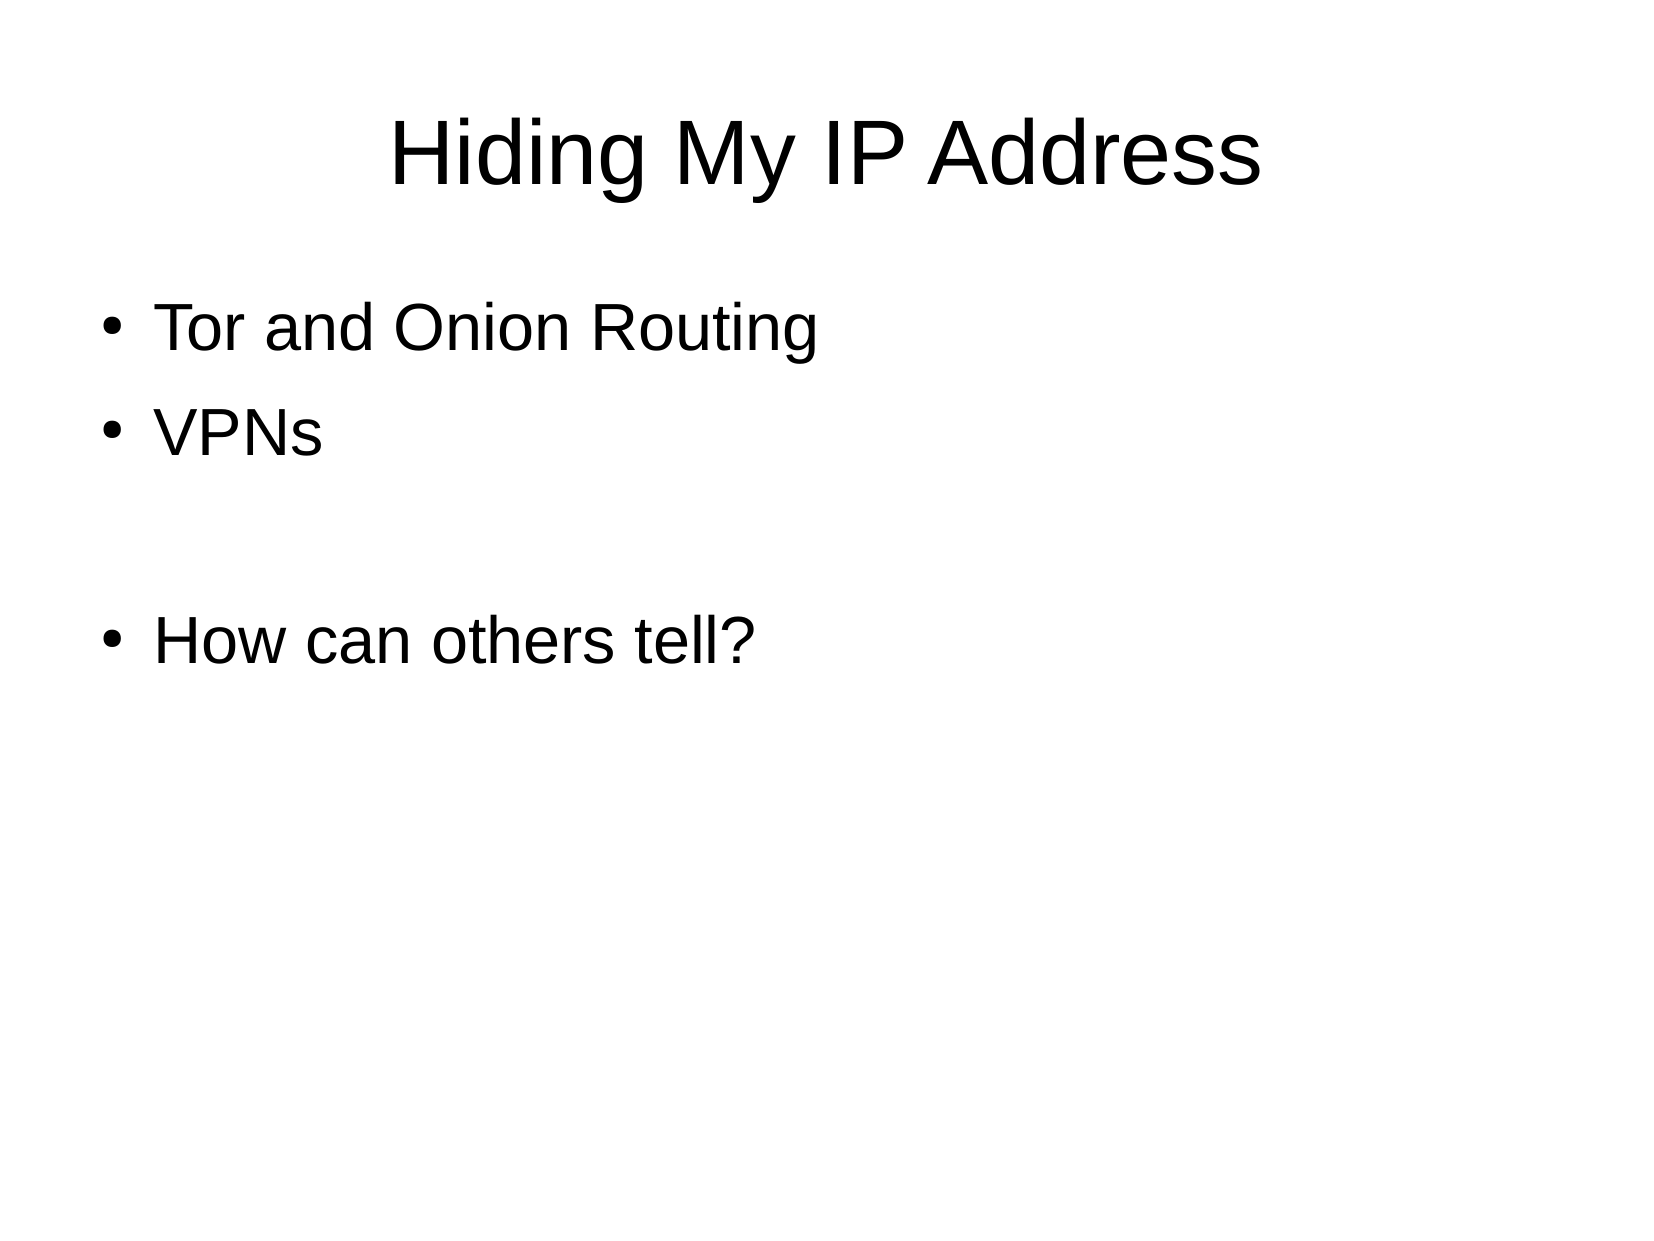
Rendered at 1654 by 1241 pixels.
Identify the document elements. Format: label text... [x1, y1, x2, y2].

list Tor and Onion Routing VPNs How can others tell? [82, 290, 1571, 1010]
title Hiding My IP Address [82, 49, 1571, 257]
